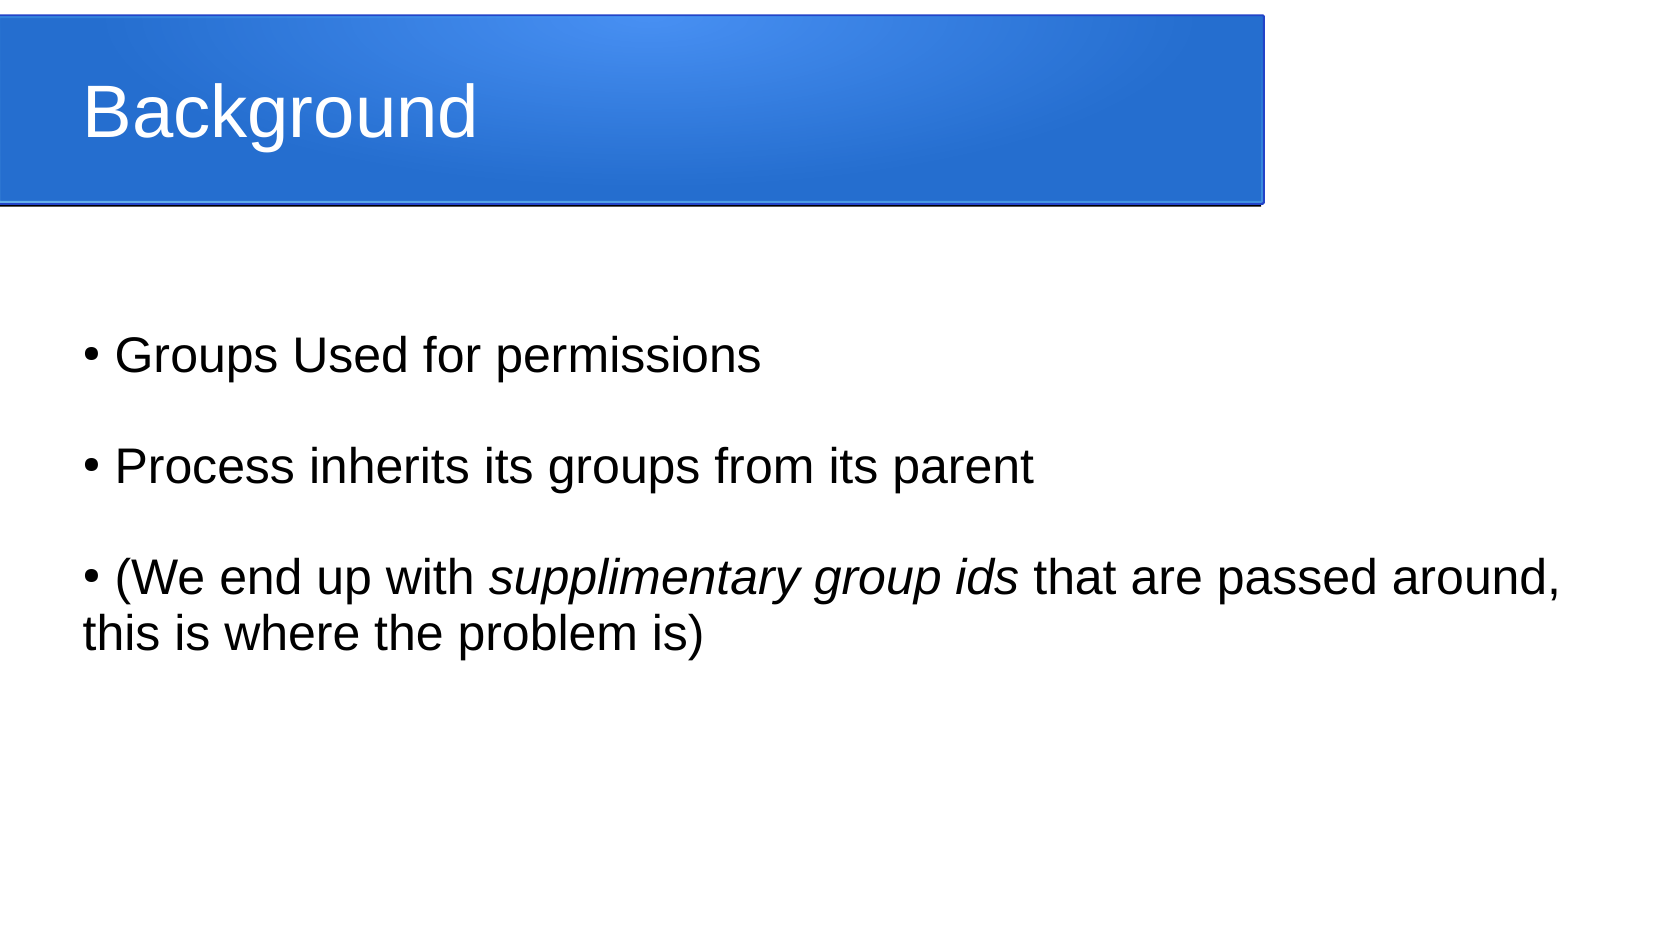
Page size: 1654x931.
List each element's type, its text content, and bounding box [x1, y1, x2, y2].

title Background [82, 35, 1235, 189]
subtitle Groups Used for permissions Process inherits its groups from its parent (We end up with supplimentary group ids that are passed around, this is where the problem is) [82, 224, 1571, 764]
